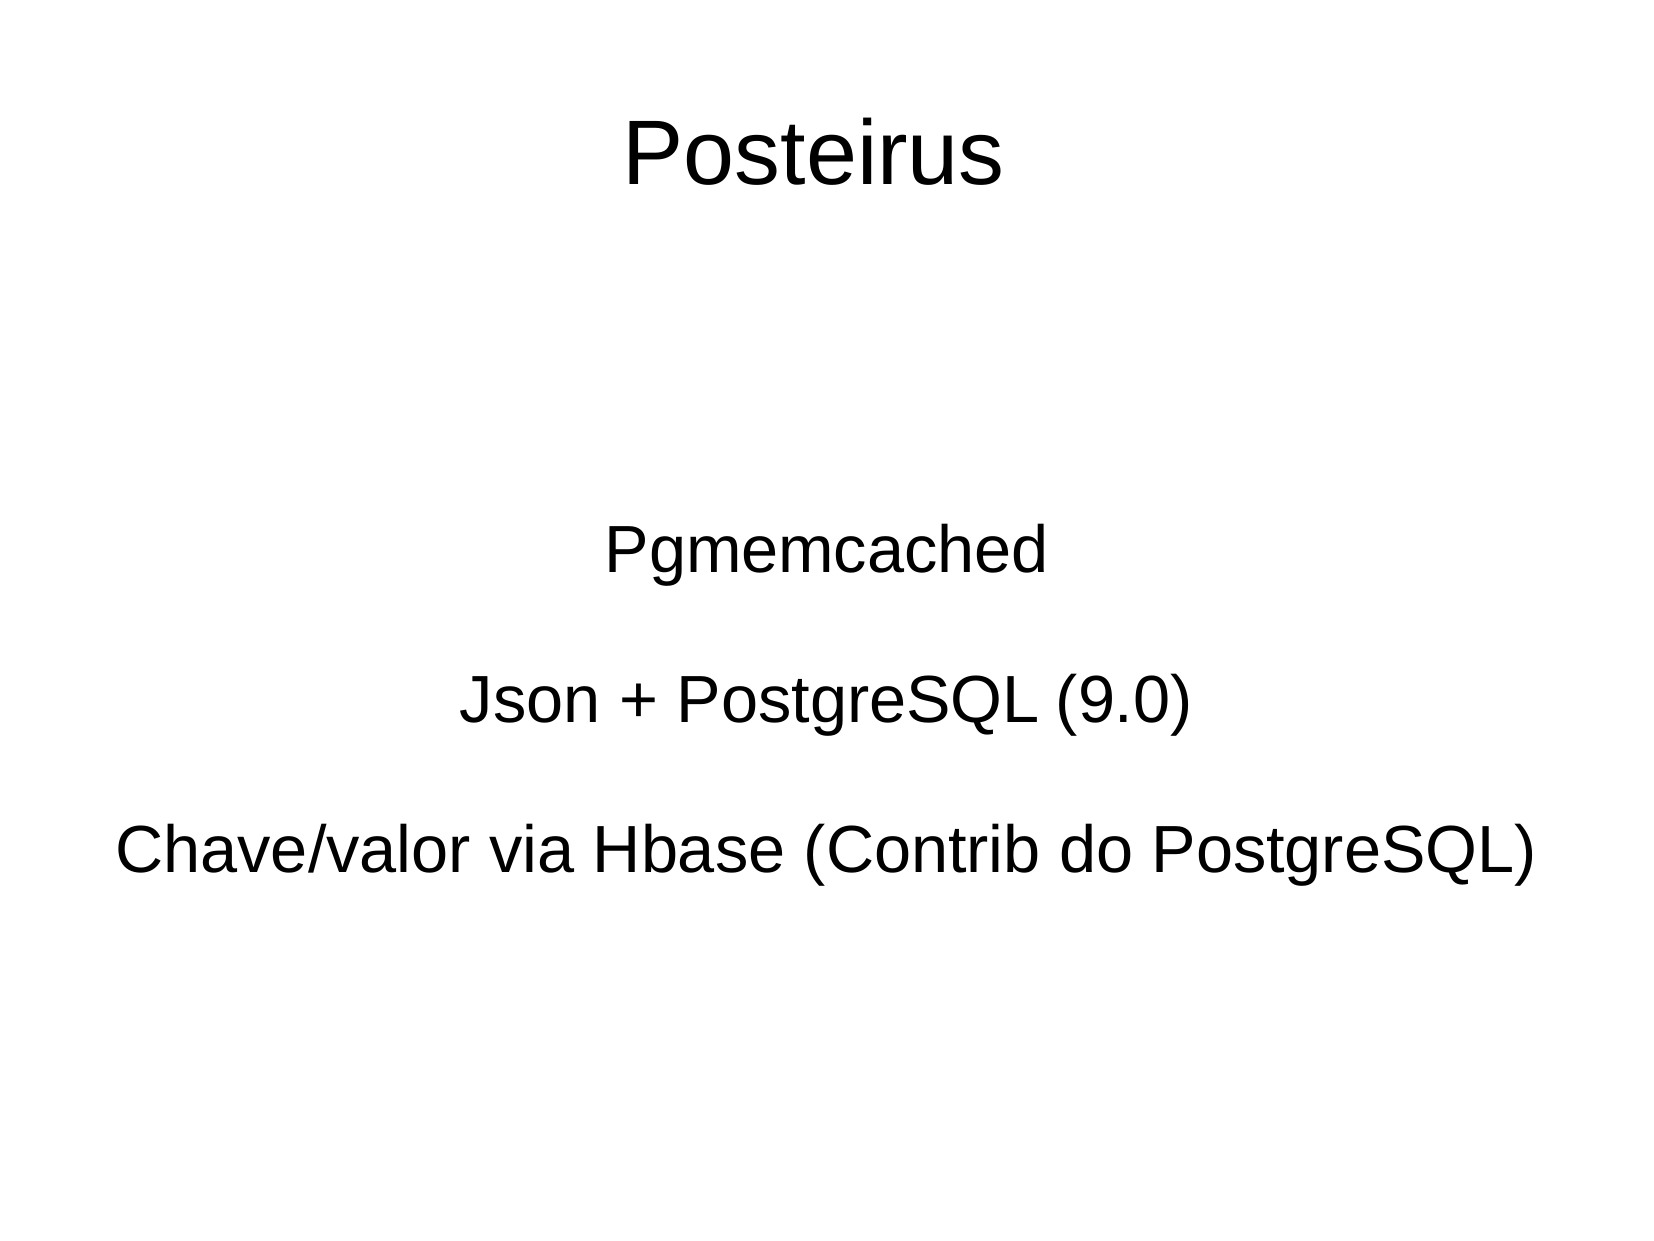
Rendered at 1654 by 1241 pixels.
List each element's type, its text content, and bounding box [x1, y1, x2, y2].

subtitle Pgmemcached Json + PostgreSQL (9.0) Chave/valor via Hbase (Contrib do PostgreSQL) [82, 290, 1571, 1109]
title Posteirus [82, 49, 1571, 257]
